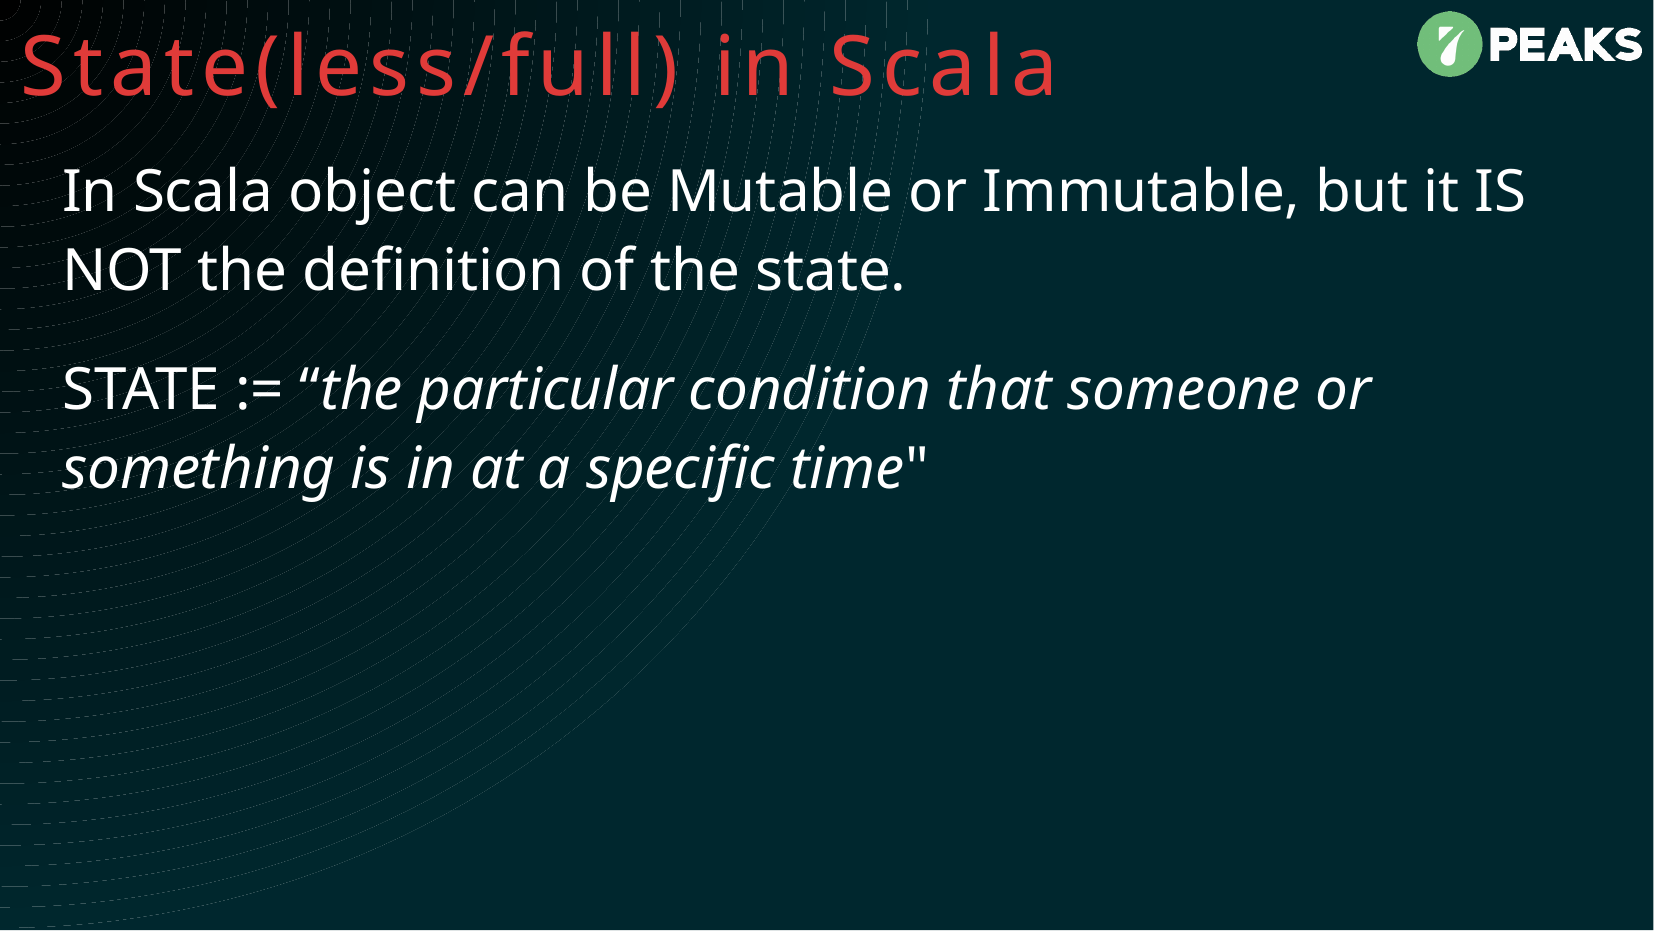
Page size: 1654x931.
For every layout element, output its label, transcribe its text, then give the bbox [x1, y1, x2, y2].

text_box In Scala object can be Mutable or Immutable, but it IS NOT the definition of the state. STATE := “the particular condition that someone or something is in at a specific time" [47, 141, 1607, 908]
text_box State(less/full) in Scala [5, 0, 1394, 142]
picture [1417, 11, 1642, 77]
